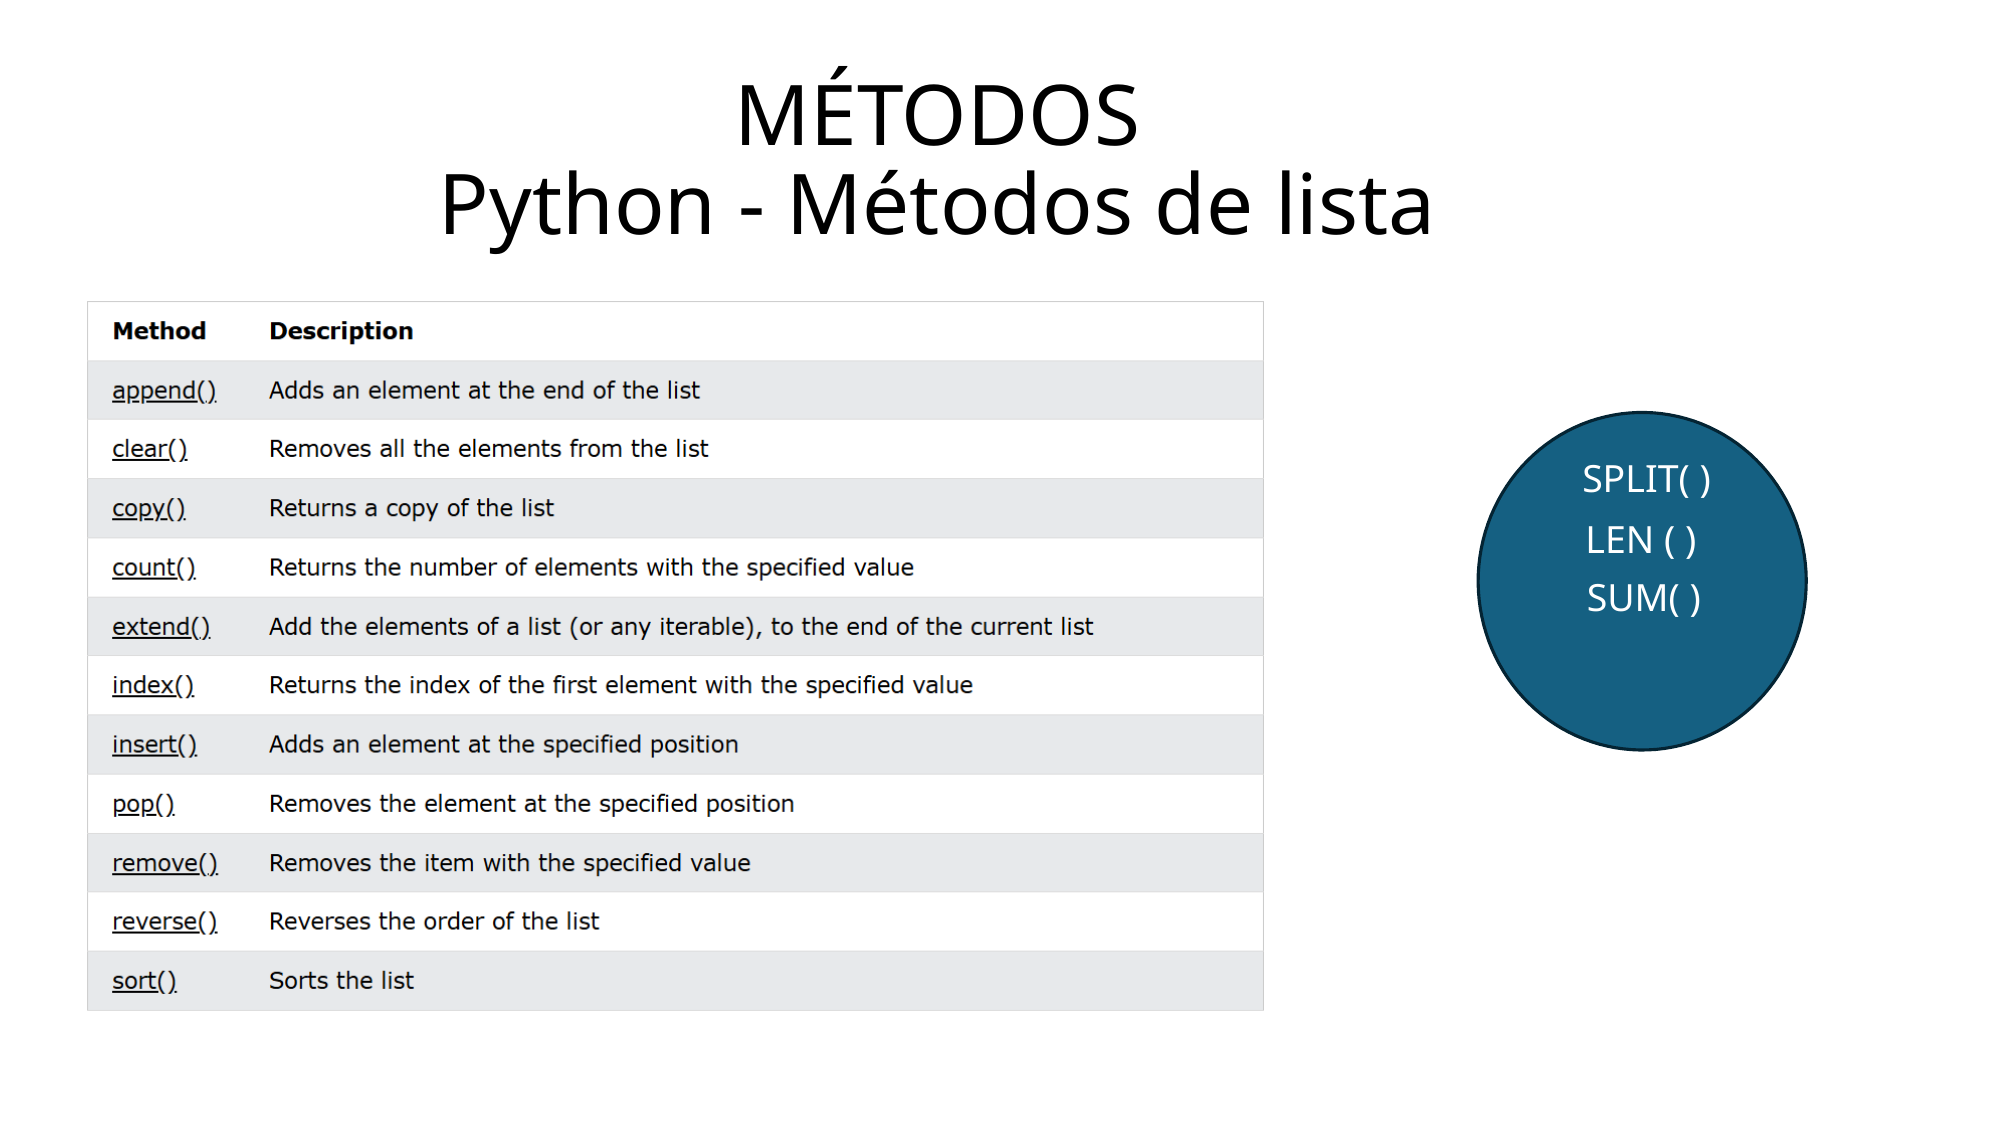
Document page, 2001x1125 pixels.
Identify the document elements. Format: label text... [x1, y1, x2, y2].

text_box MÉTODOS Python - Métodos de lista [263, 73, 1613, 261]
picture [73, 290, 1266, 1016]
text_box SPLIT( ) [1567, 447, 1718, 509]
text_box LEN ( ) [1570, 508, 1705, 569]
text_box SUM( ) [1571, 566, 1709, 628]
text_box [1478, 412, 1807, 751]
